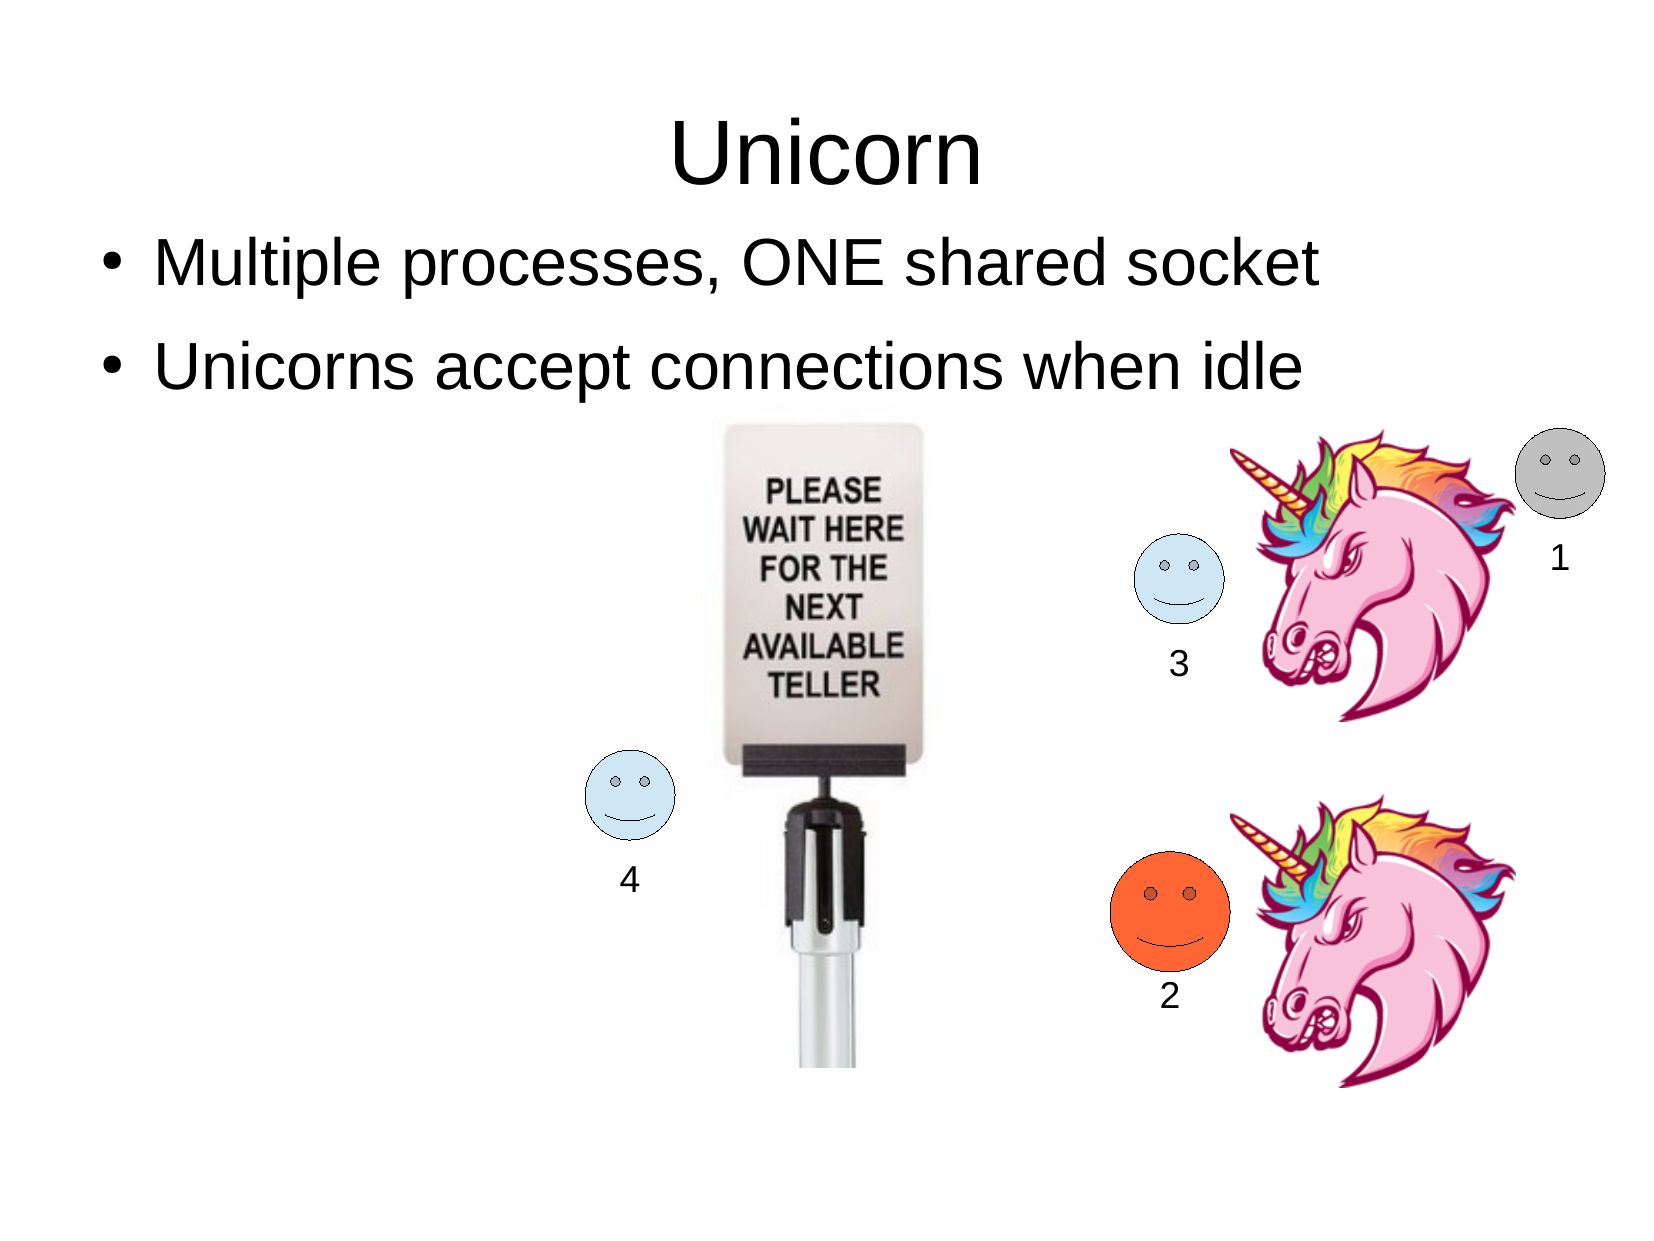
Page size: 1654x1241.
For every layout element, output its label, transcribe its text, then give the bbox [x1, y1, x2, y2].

picture [1230, 1044, 1516, 1088]
picture [493, 1044, 1157, 1068]
text_box 1 [1571, 429, 1606, 517]
list Multiple processes, ONE shared socket Unicorns accept connections when idle [82, 225, 1571, 1044]
title Unicorn [82, 49, 1571, 225]
